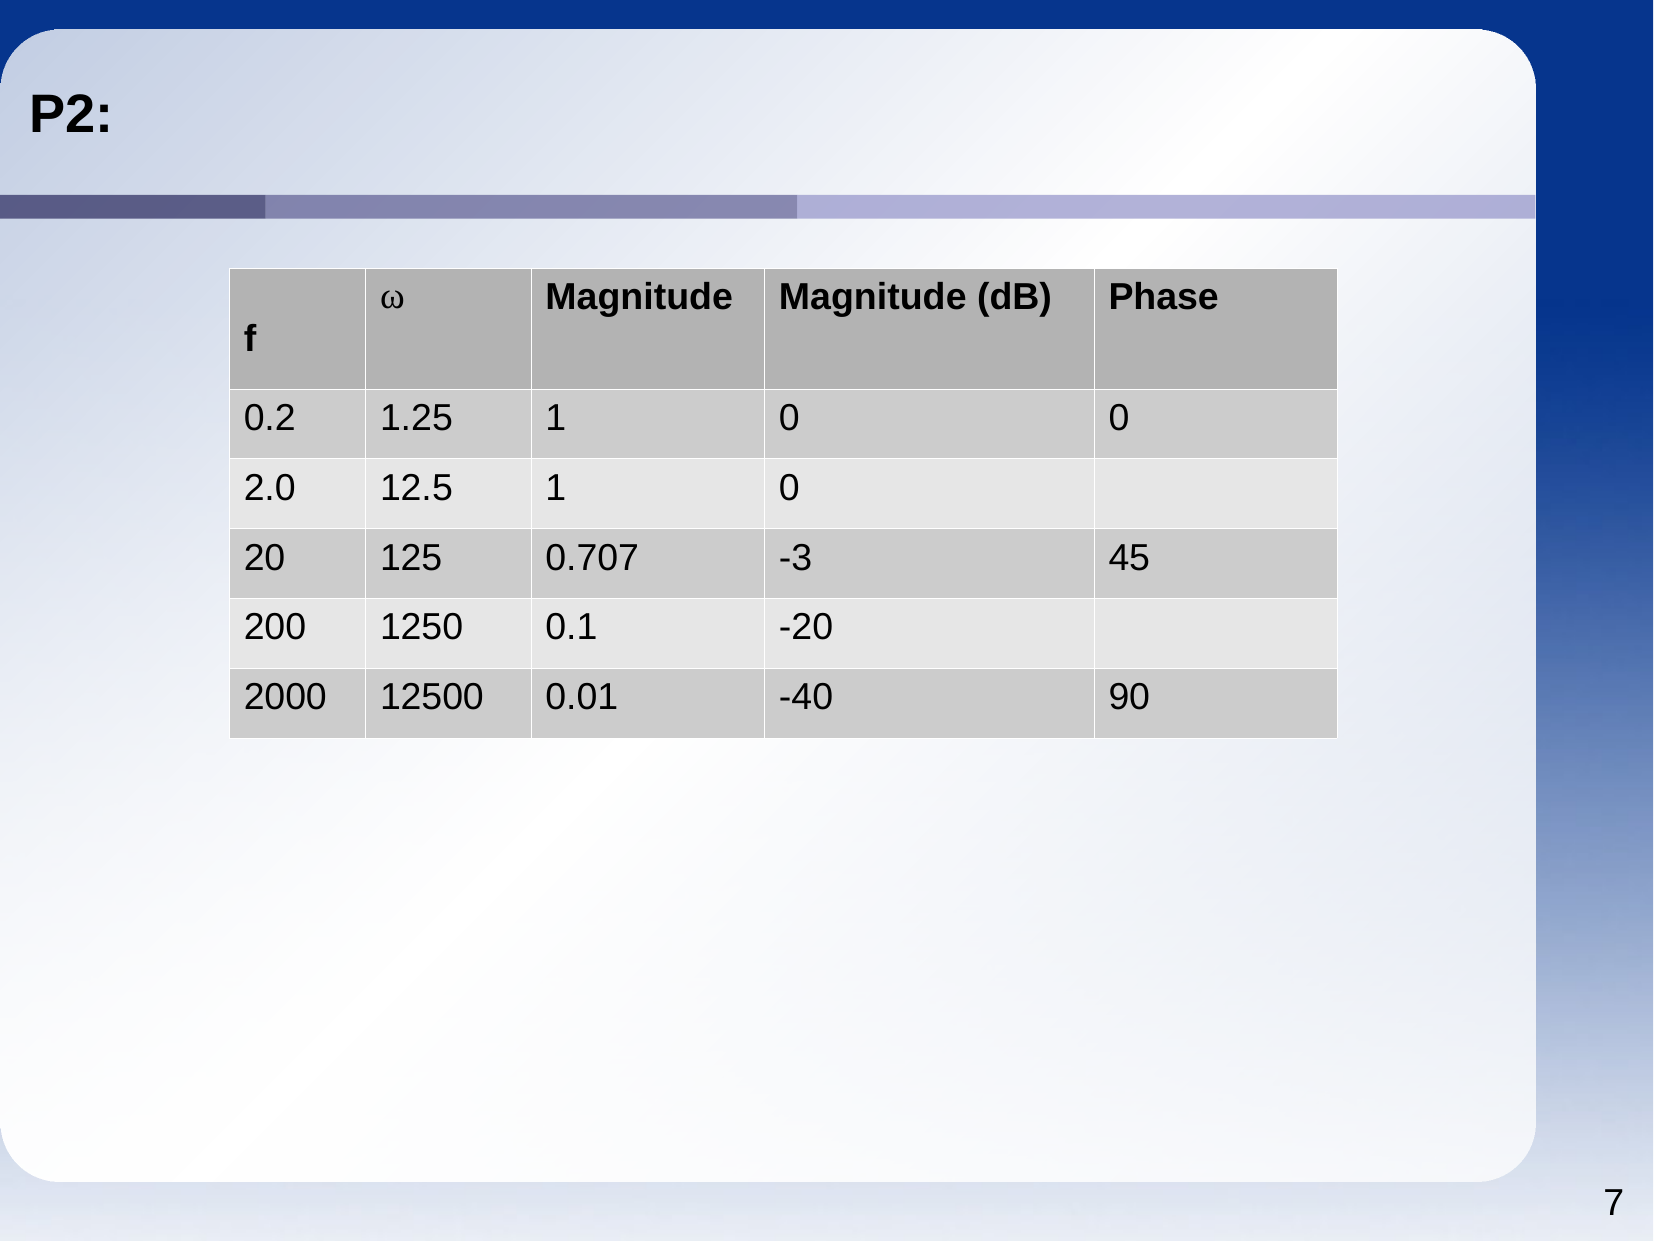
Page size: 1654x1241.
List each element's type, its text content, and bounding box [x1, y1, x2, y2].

table_header Magnitude [532, 269, 764, 389]
table_cell 90 [1095, 669, 1337, 738]
table_cell 0.01 [532, 669, 764, 738]
table_cell 0 [1095, 390, 1337, 458]
table_cell 2000 [230, 669, 365, 738]
table_cell 200 [230, 599, 365, 668]
picture [0, 0, 1654, 1241]
table_cell 0 [765, 390, 1094, 458]
title P2: [29, 49, 1506, 178]
table_cell [1095, 459, 1337, 528]
table_cell 0.1 [532, 599, 764, 668]
table_header Phase [1095, 269, 1337, 389]
table_cell 0.2 [230, 390, 365, 458]
table_header Magnitude (dB) [765, 269, 1094, 389]
table_cell 1 [532, 459, 764, 528]
table_cell 1 [532, 390, 764, 458]
table_header ω [366, 269, 531, 389]
table_cell 45 [1095, 529, 1337, 598]
table_cell -20 [765, 599, 1094, 668]
table_cell 20 [230, 529, 365, 598]
table_cell 12500 [366, 669, 531, 738]
table_cell -40 [765, 669, 1094, 738]
table_cell 0.707 [532, 529, 764, 598]
table_cell 1250 [366, 599, 531, 668]
table_cell 0 [765, 459, 1094, 528]
table_cell [1095, 599, 1337, 668]
table_cell 12.5 [366, 459, 531, 528]
table_cell -3 [765, 529, 1094, 598]
table_cell 125 [366, 529, 531, 598]
table_cell 2.0 [230, 459, 365, 528]
table_cell 1.25 [366, 390, 531, 458]
table_header f [230, 269, 365, 389]
